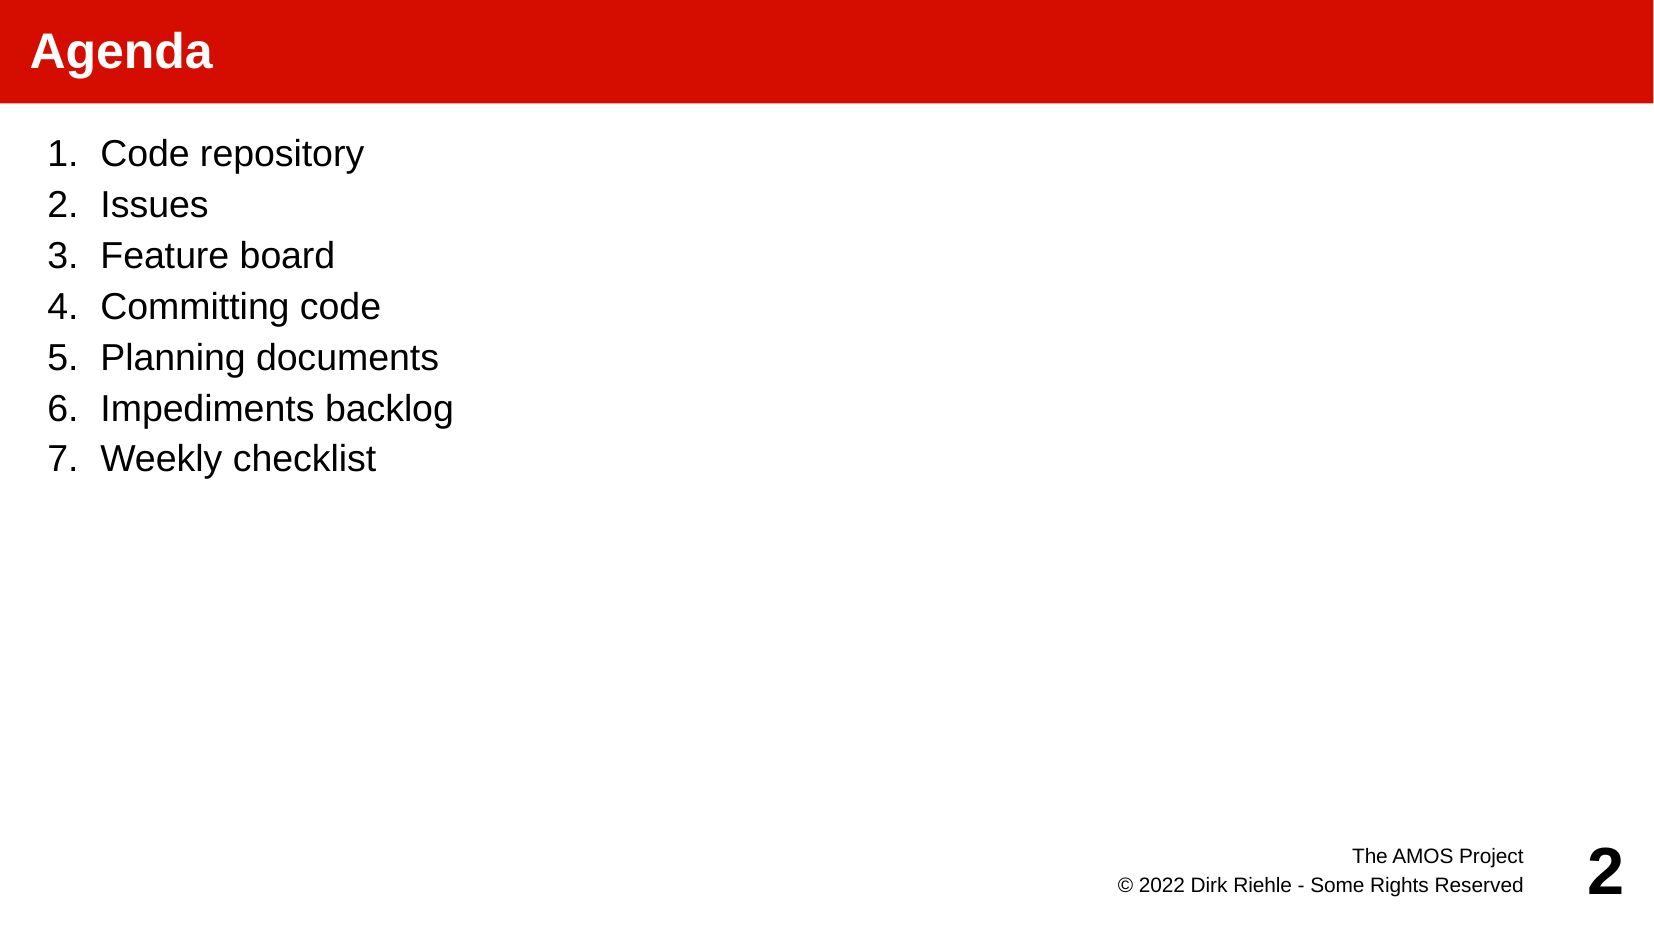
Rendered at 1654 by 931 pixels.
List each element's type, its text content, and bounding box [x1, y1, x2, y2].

list Code repository Issues Feature board Committing code Planning documents Impediments backlog Weekly checklist [29, 132, 1625, 813]
title Agenda [0, 0, 1654, 104]
